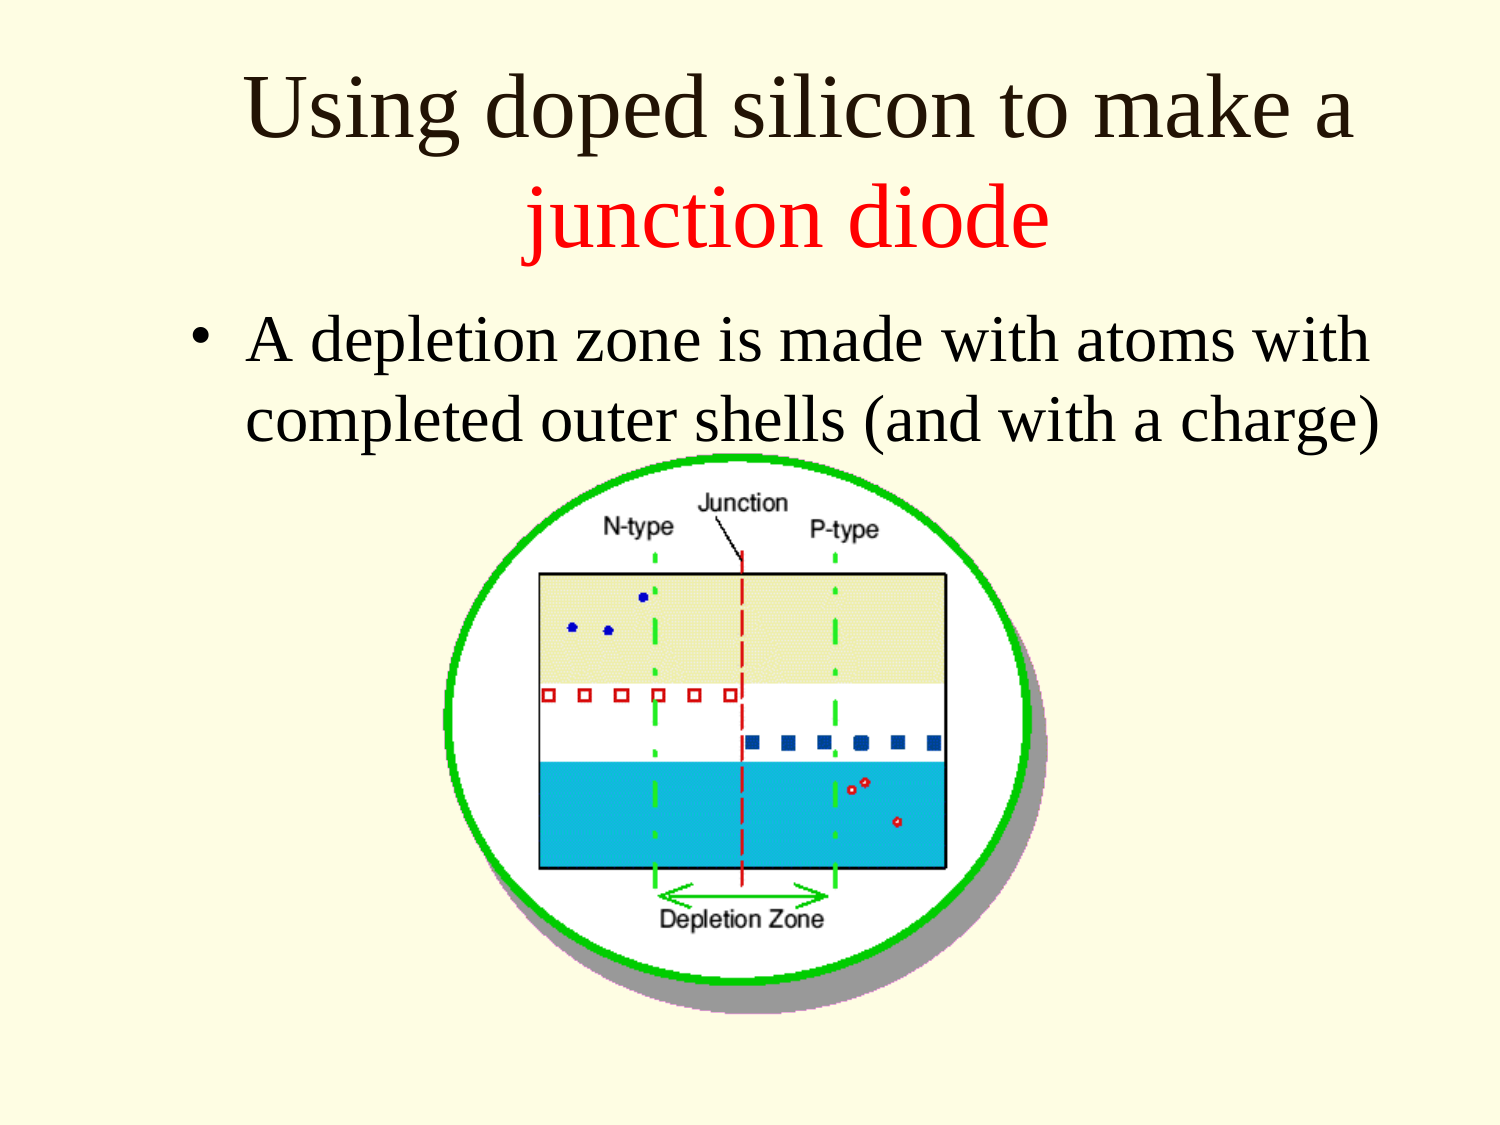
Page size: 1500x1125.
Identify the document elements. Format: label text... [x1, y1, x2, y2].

list A depletion zone is made with atoms with completed outer shells (and with a charge)‏ [174, 287, 1425, 963]
picture [437, 449, 1051, 1022]
title Using doped silicon to make a junction diode [174, 38, 1425, 274]
